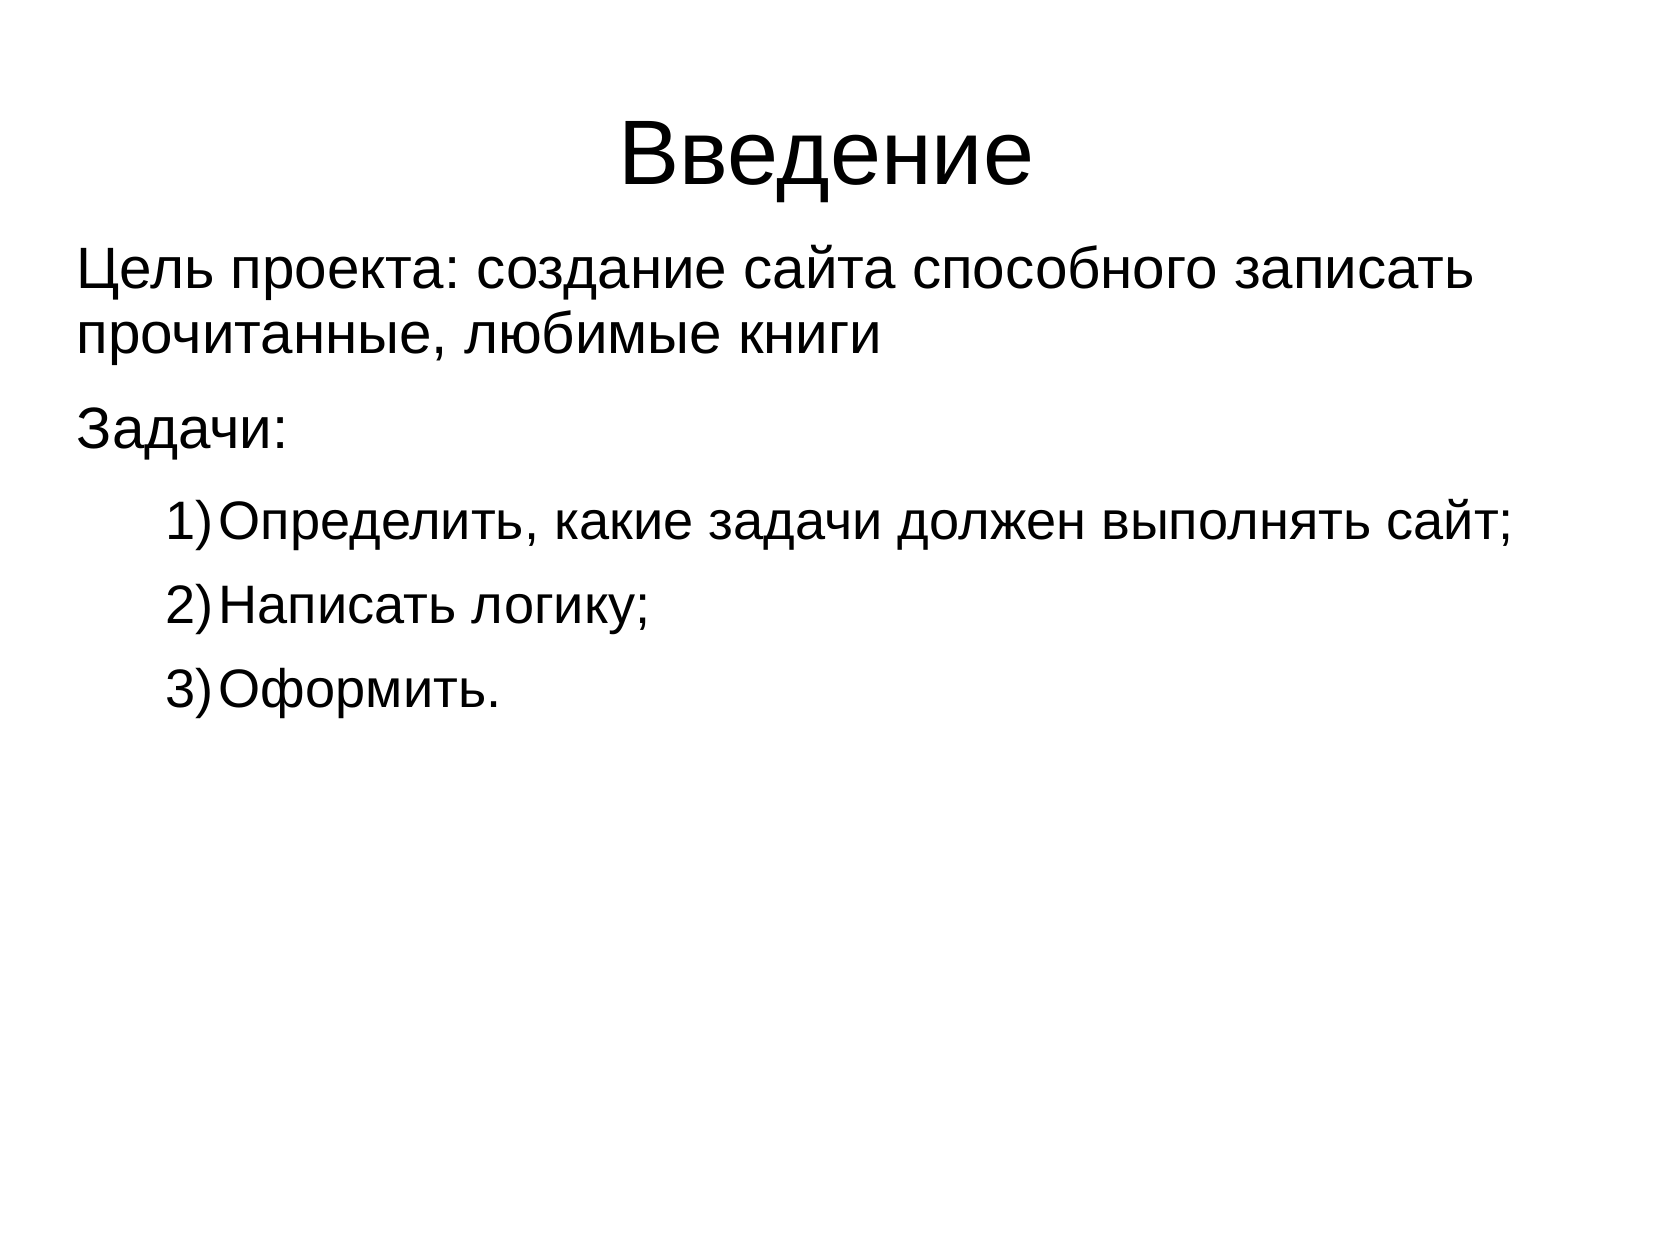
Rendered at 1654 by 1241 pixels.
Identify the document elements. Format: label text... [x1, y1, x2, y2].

title Введение [82, 49, 1571, 257]
list Цель проекта: создание сайта способного записать прочитанные, любимые книги Задачи: Определить, какие задачи должен выполнять сайт; Написать логику; Оформить. [76, 236, 1565, 1240]
